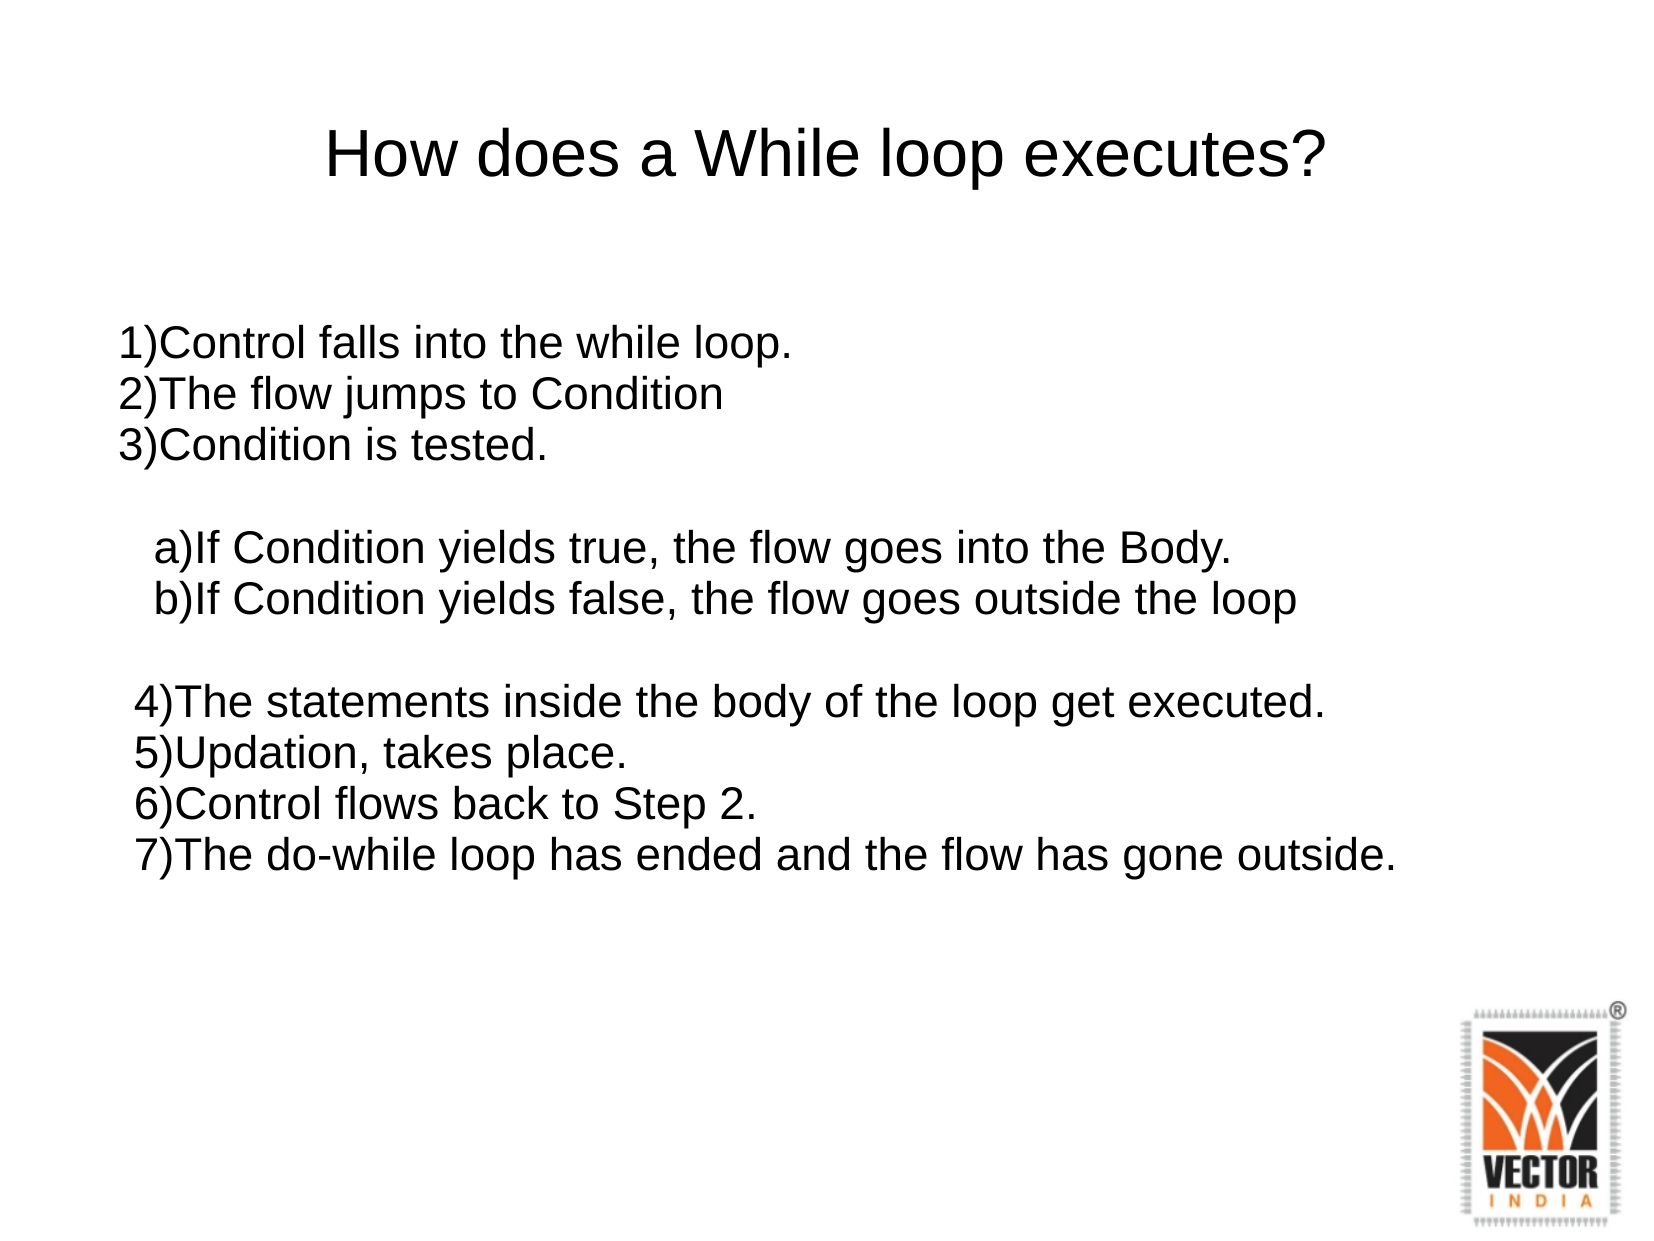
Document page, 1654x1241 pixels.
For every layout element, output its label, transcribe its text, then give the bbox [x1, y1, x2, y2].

picture [1432, 996, 1654, 1237]
subtitle Control falls into the while loop. The flow jumps to Condition Condition is tested. If Condition yields true, the flow goes into the Body. If Condition yields false, the flow goes outside the loop 4)The statements inside the body of the loop get executed. 5)Updation, takes place. 6)Control flows back to Step 2. 7)The do-while loop has ended and the flow has gone outside. [82, 0, 1571, 1241]
